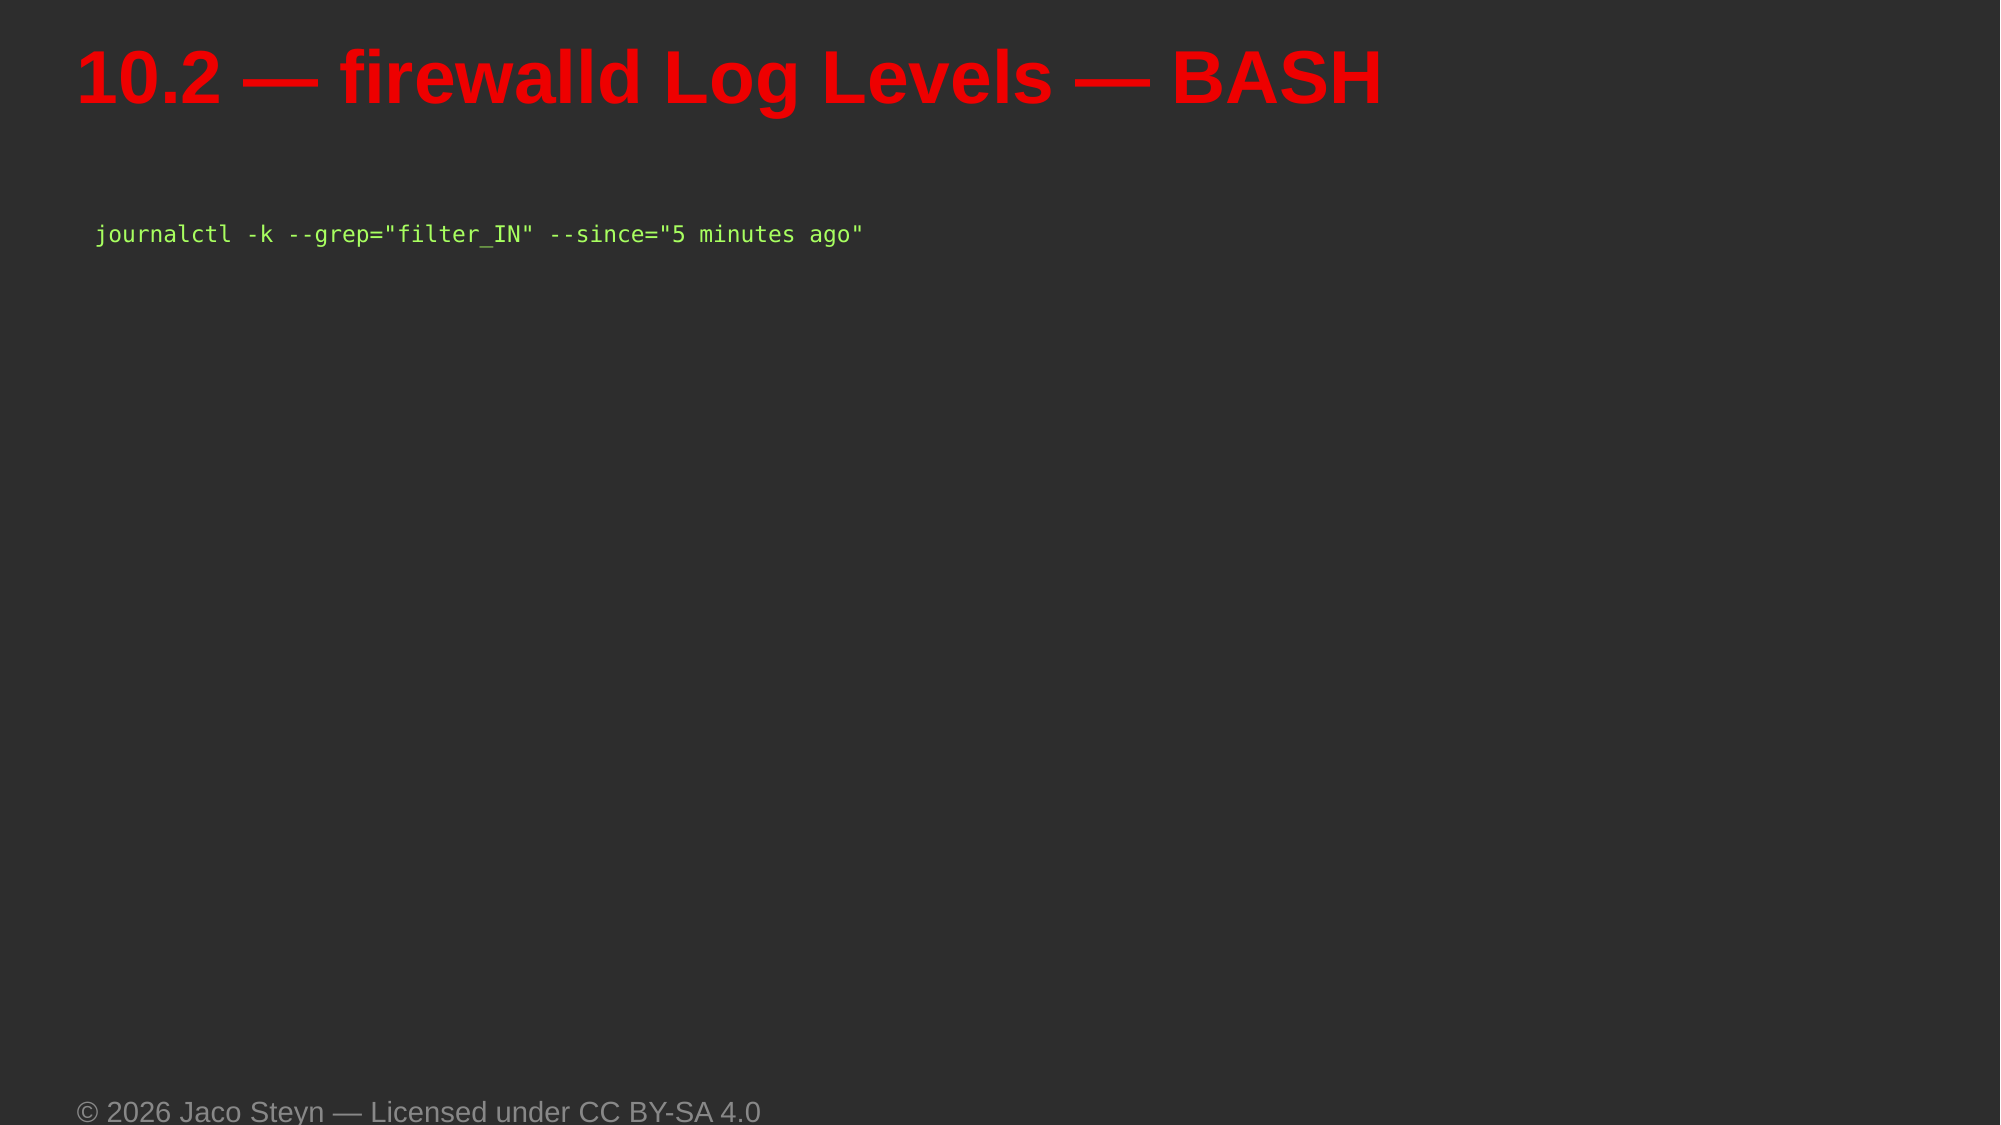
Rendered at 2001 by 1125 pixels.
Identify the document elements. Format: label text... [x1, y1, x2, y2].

text_box © 2026 Jaco Steyn — Licensed under CC BY-SA 4.0 [59, 1083, 1942, 1120]
text_box journalctl -k --grep="filter_IN" --since="5 minutes ago" [59, 194, 1942, 1052]
text_box 10.2 — firewalld Log Levels — BASH [59, 23, 1942, 178]
